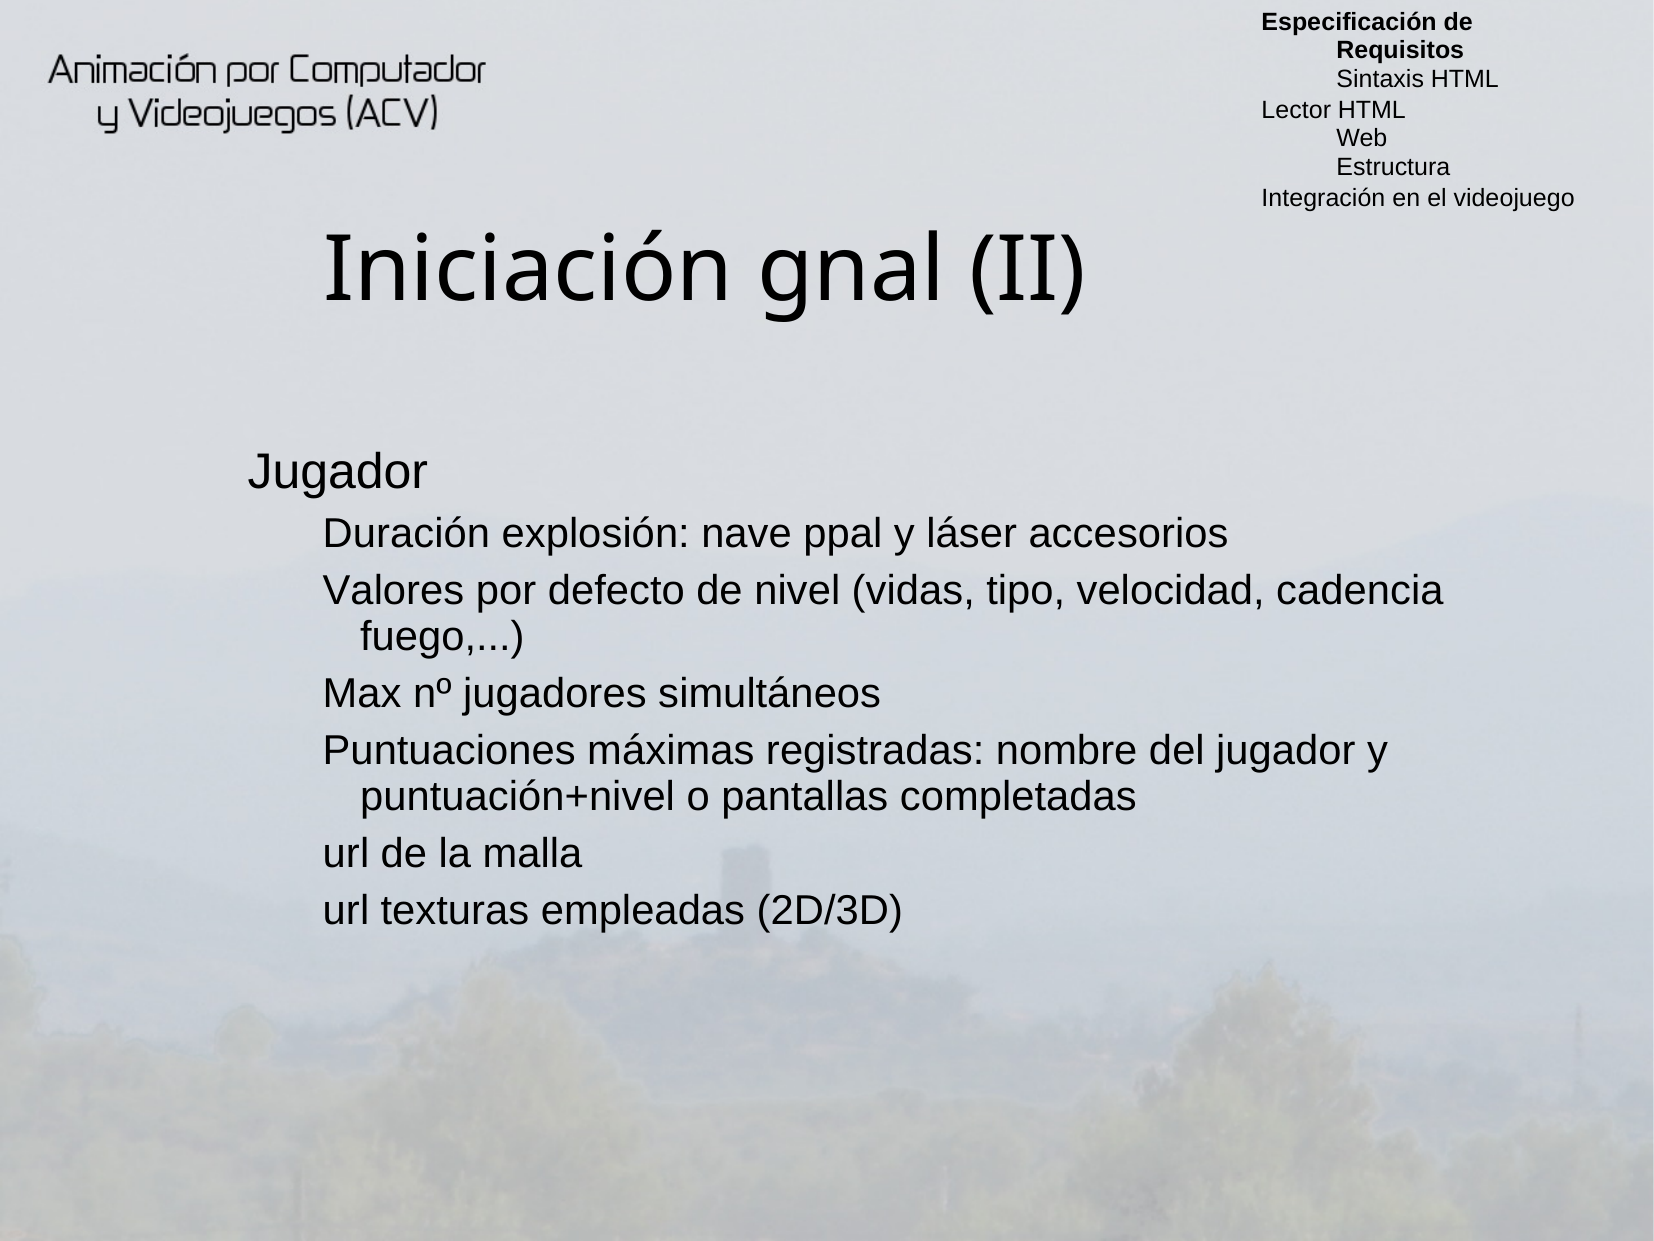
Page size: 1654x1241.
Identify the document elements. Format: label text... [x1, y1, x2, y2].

title Iniciación gnal (II) [82, 169, 1327, 362]
list Jugador Duración explosión: nave ppal y láser accesorios Valores por defecto de nivel (vidas, tipo, velocidad, cadencia fuego,...) Max nº jugadores simultáneos Puntuaciones máximas registradas: nombre del jugador y puntuación+nivel o pantallas completadas url de la malla url texturas empleadas (2D/3D) [82, 358, 1595, 1149]
text_box Especificación de Requisitos Sintaxis HTML Lector HTML Web Estructura Integración en el videojuego [1171, 0, 1653, 326]
picture [0, 0, 1654, 1241]
